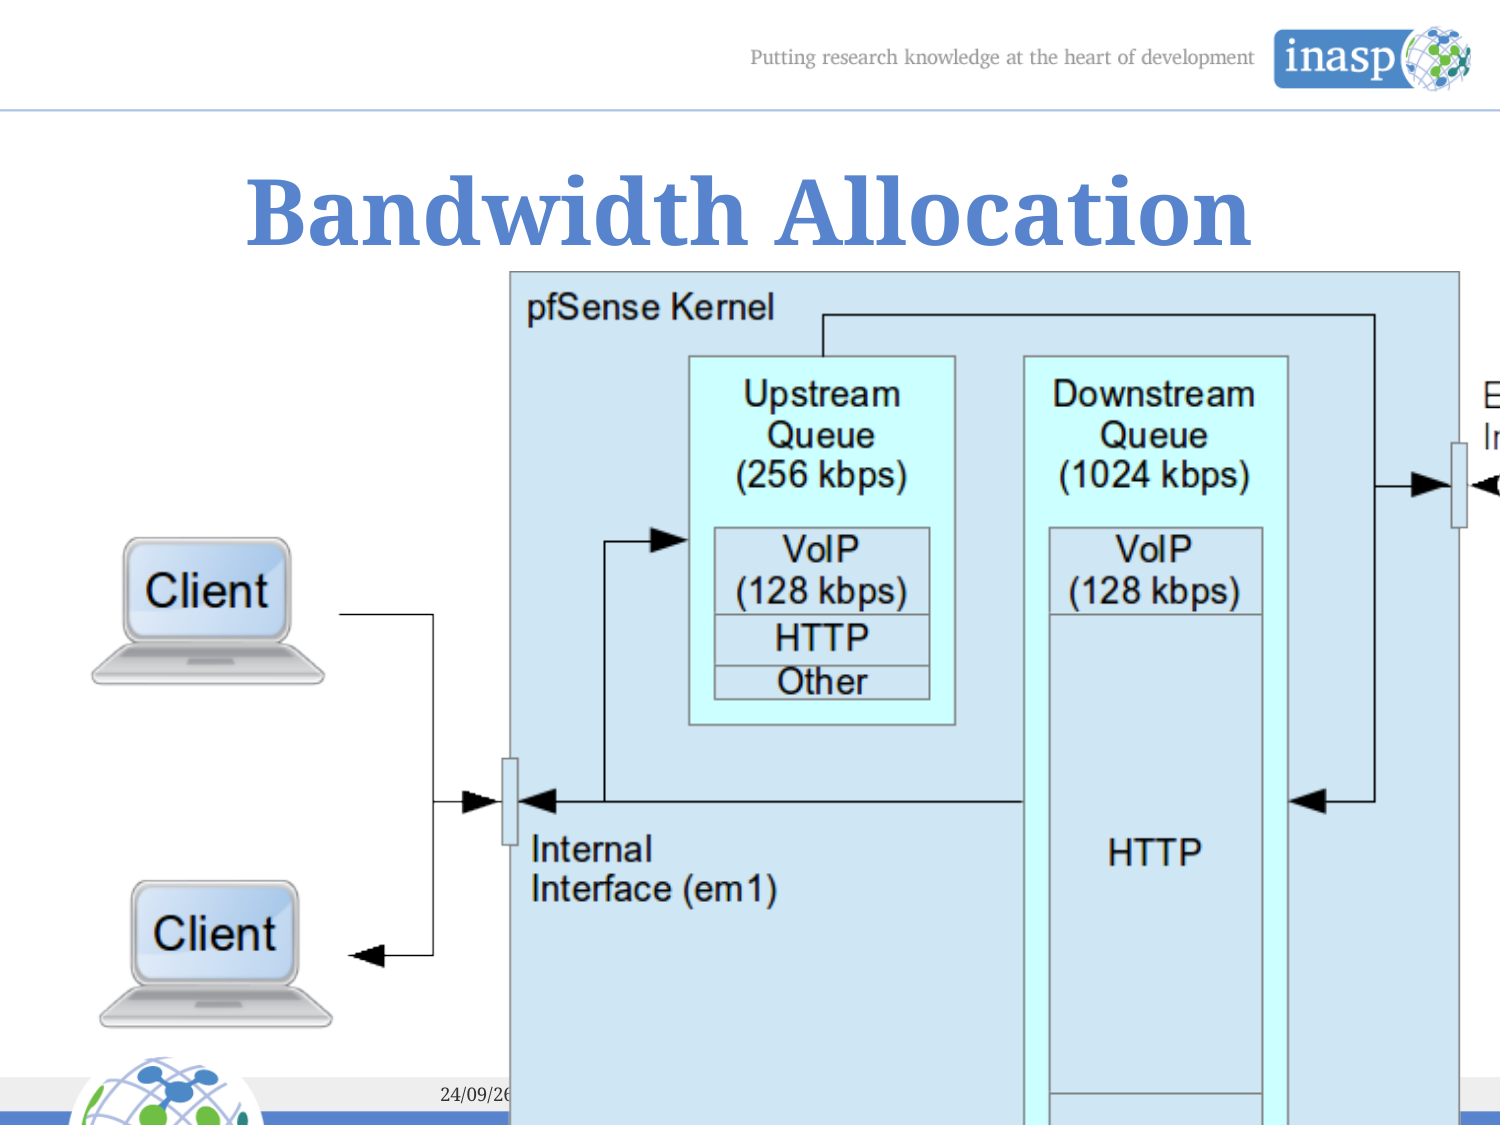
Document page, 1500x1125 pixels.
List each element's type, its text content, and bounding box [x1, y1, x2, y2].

title Bandwidth Allocation [75, 129, 1426, 318]
picture [0, 0, 1500, 1125]
